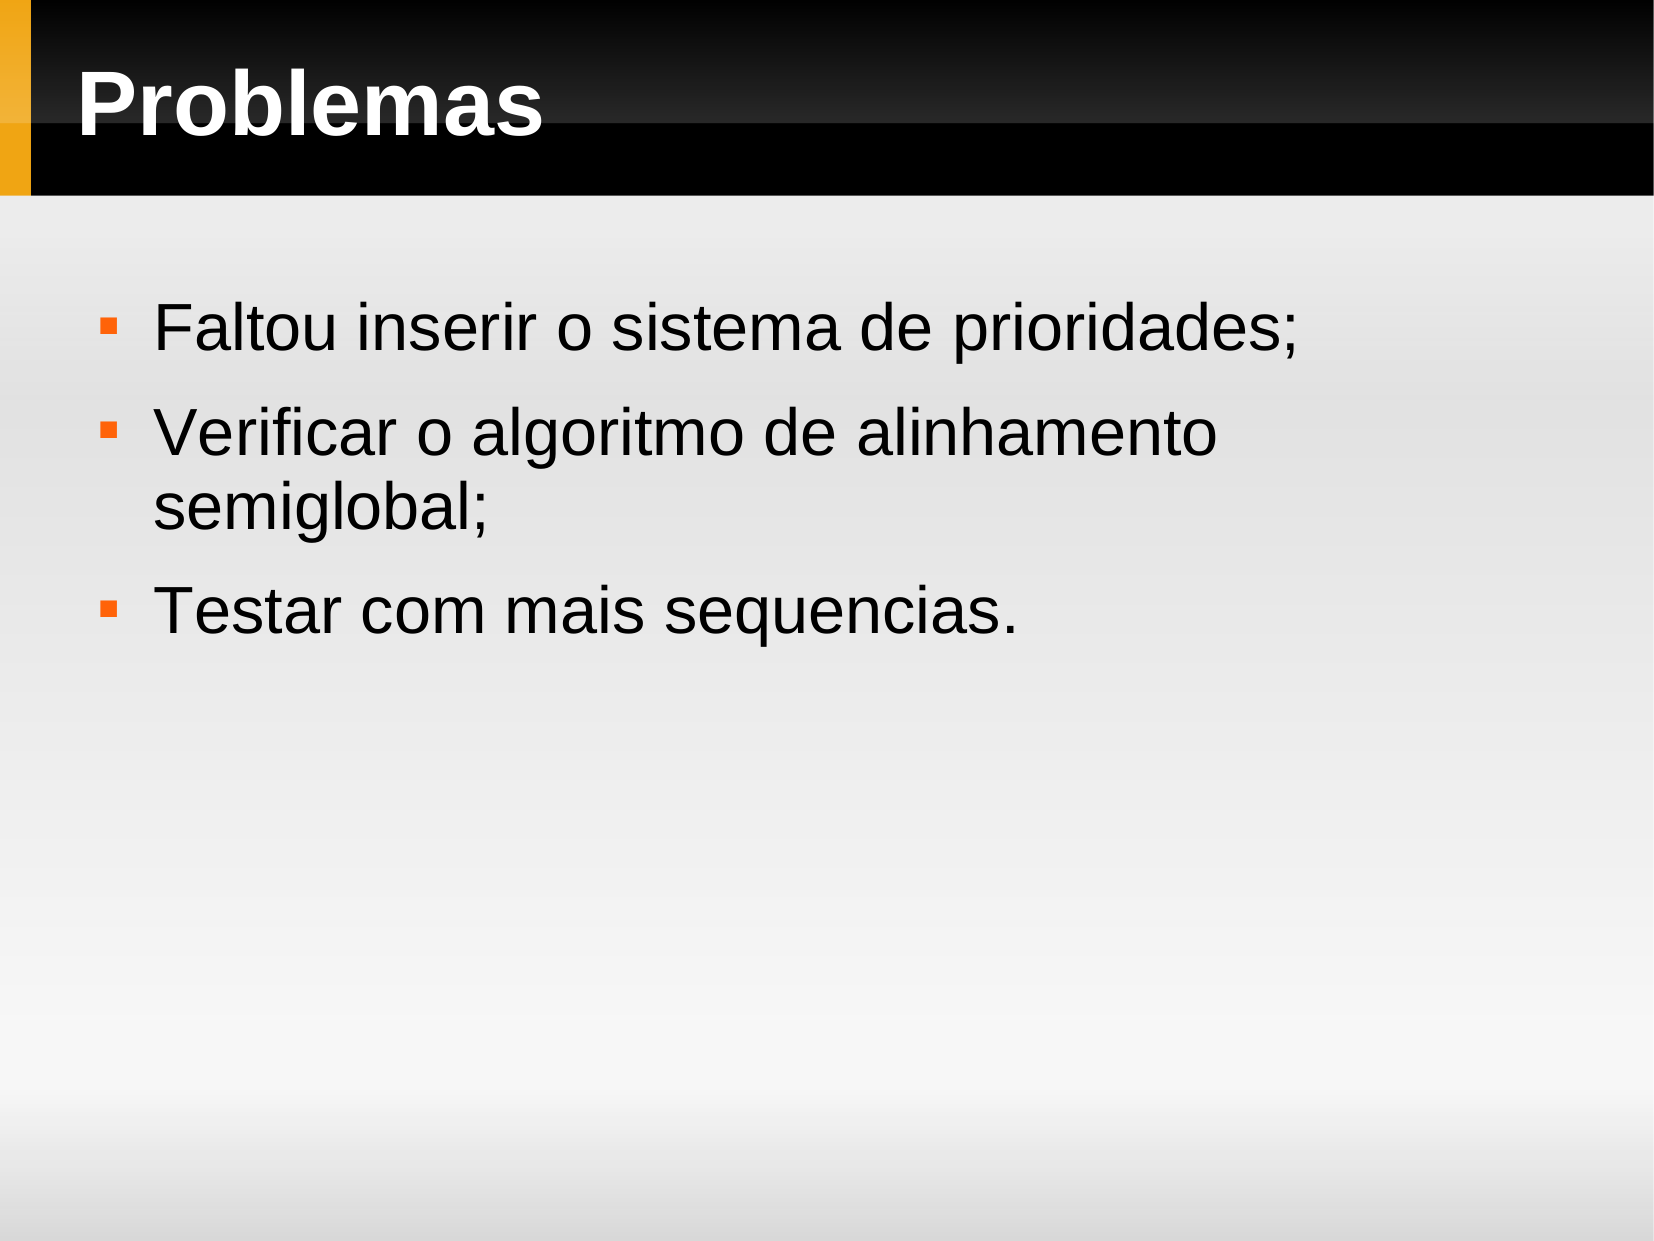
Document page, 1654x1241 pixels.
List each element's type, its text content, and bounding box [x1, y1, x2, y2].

list Faltou inserir o sistema de prioridades; Verificar o algoritmo de alinhamento semiglobal; Testar com mais sequencias. [82, 290, 1571, 1094]
title Problemas [76, 7, 1565, 200]
picture [0, 0, 1654, 1241]
